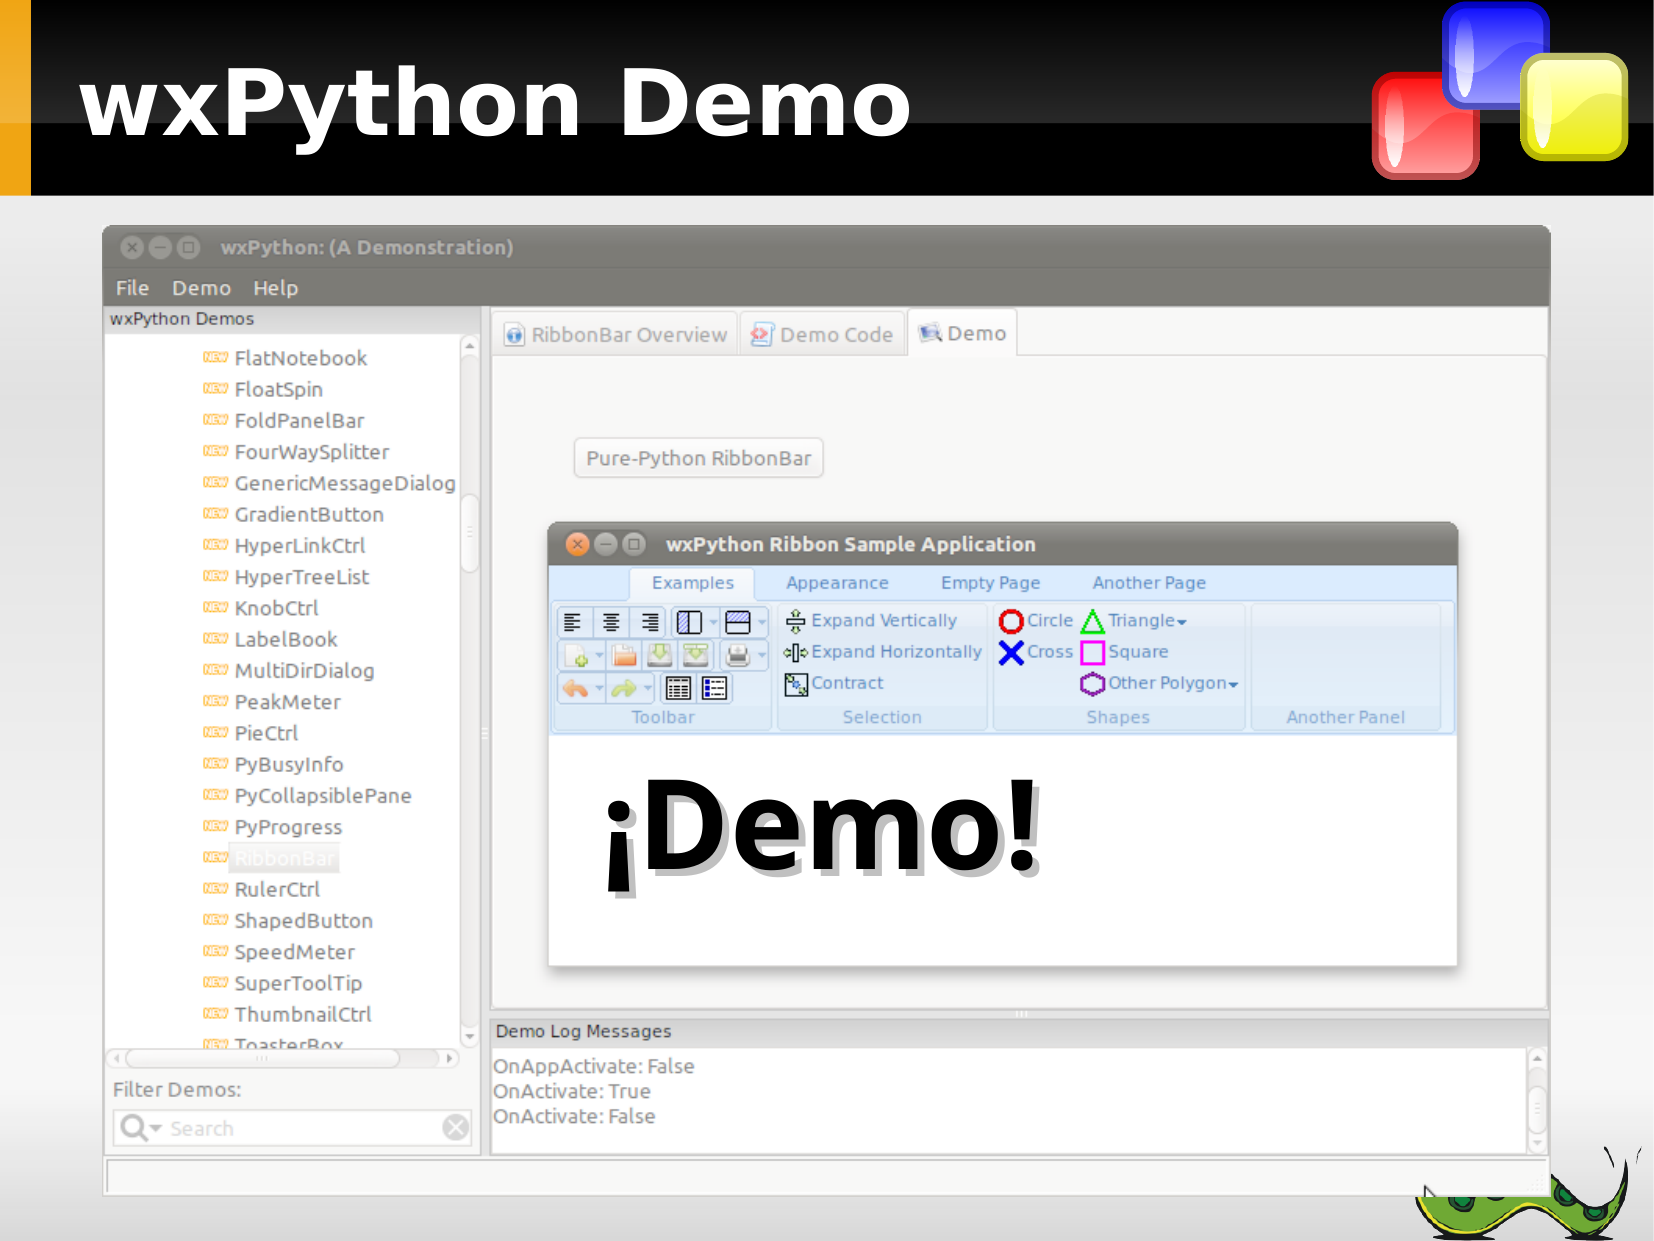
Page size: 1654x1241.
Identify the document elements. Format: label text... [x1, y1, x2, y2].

title wxPython Demo [76, 0, 1565, 7]
picture [0, 0, 1654, 1241]
subtitle ¡Demo! [76, 7, 1565, 1102]
